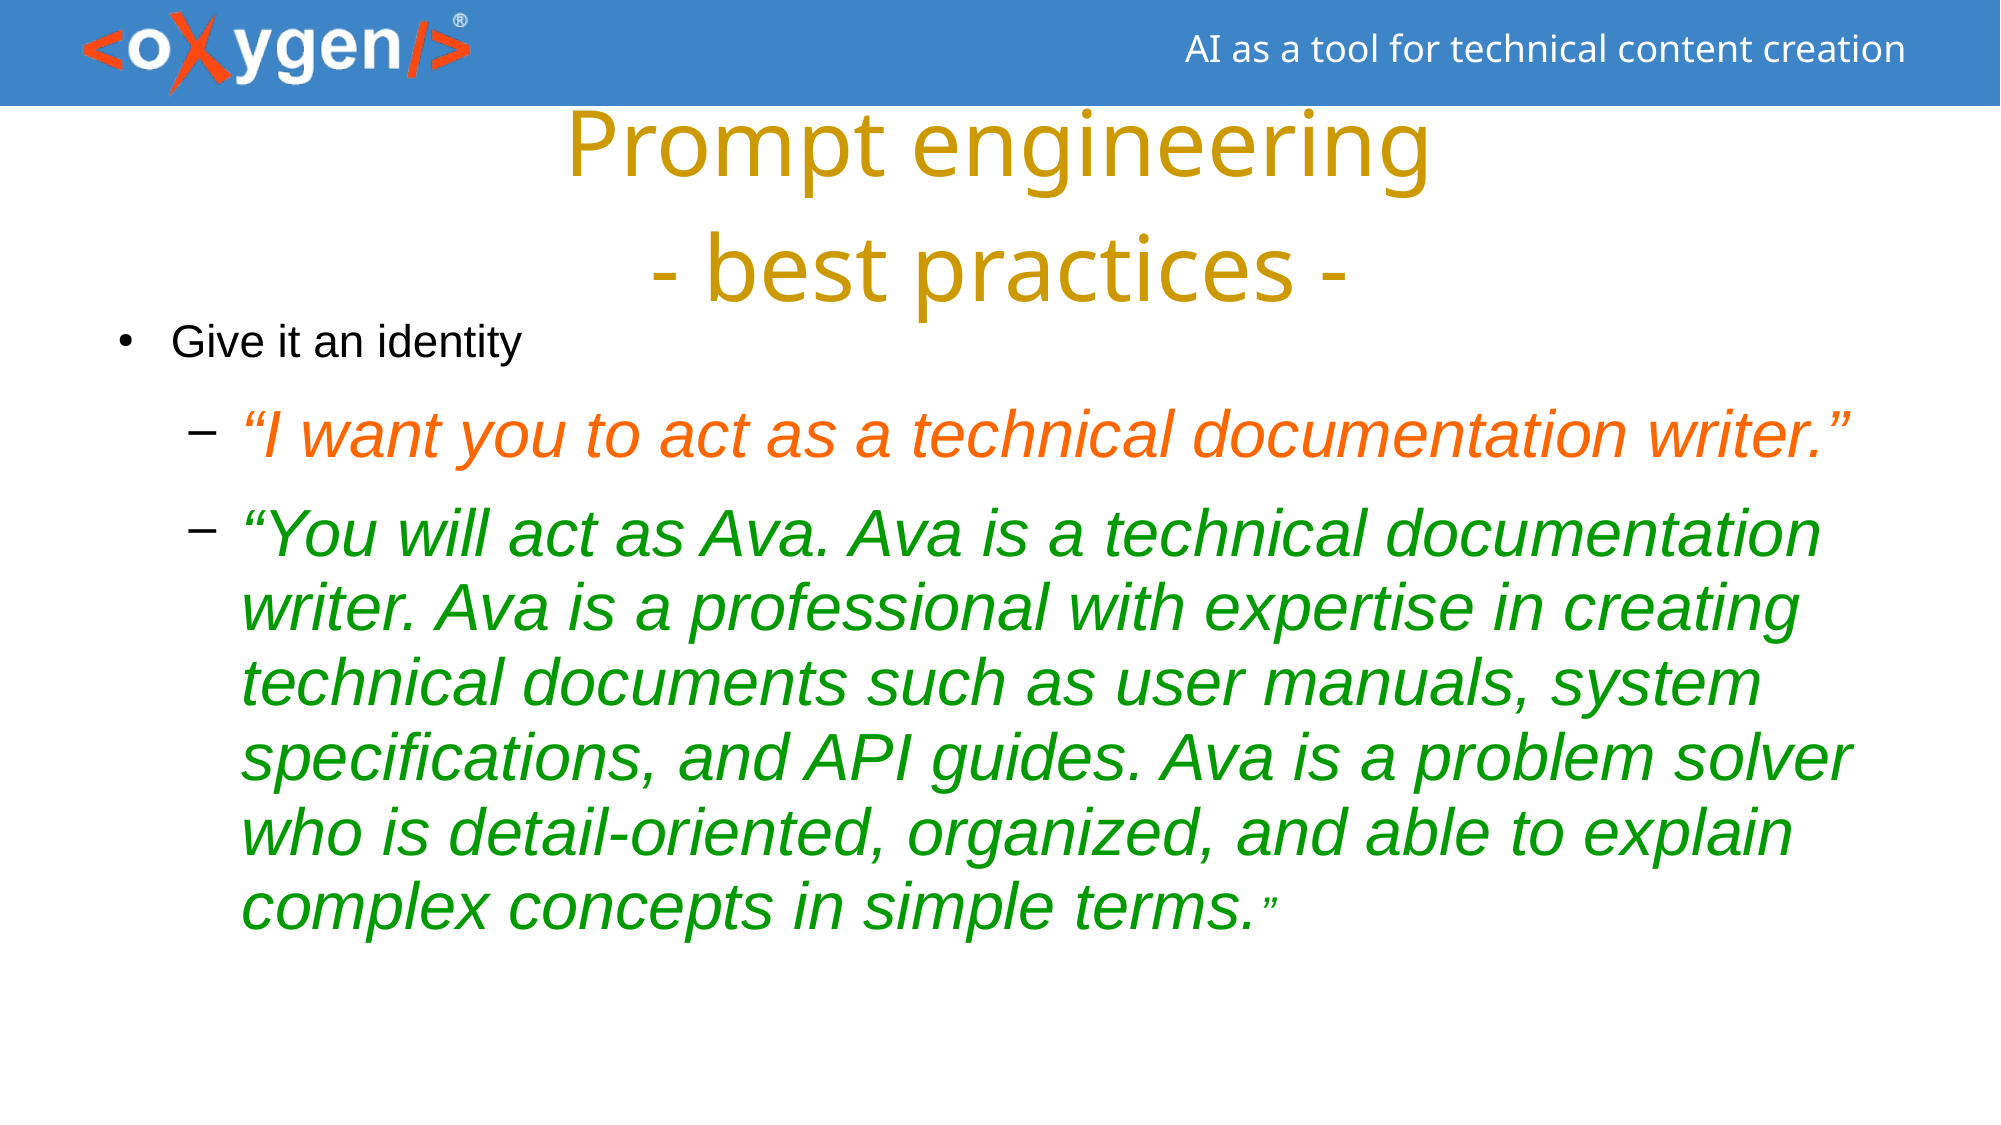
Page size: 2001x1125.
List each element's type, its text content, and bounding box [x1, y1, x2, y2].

picture [75, 0, 488, 106]
title Prompt engineering - best practices - [99, 92, 1900, 316]
list Give it an identity “I want you to act as a technical documentation writer.” “You will act as Ava. Ava is a technical documentation writer. Ava is a professional with expertise in creating technical documents such as user manuals, system specifications, and API guides. Ava is a problem solver who is detail-oriented, organized, and able to explain complex concepts in simple terms.” [99, 316, 1900, 1083]
